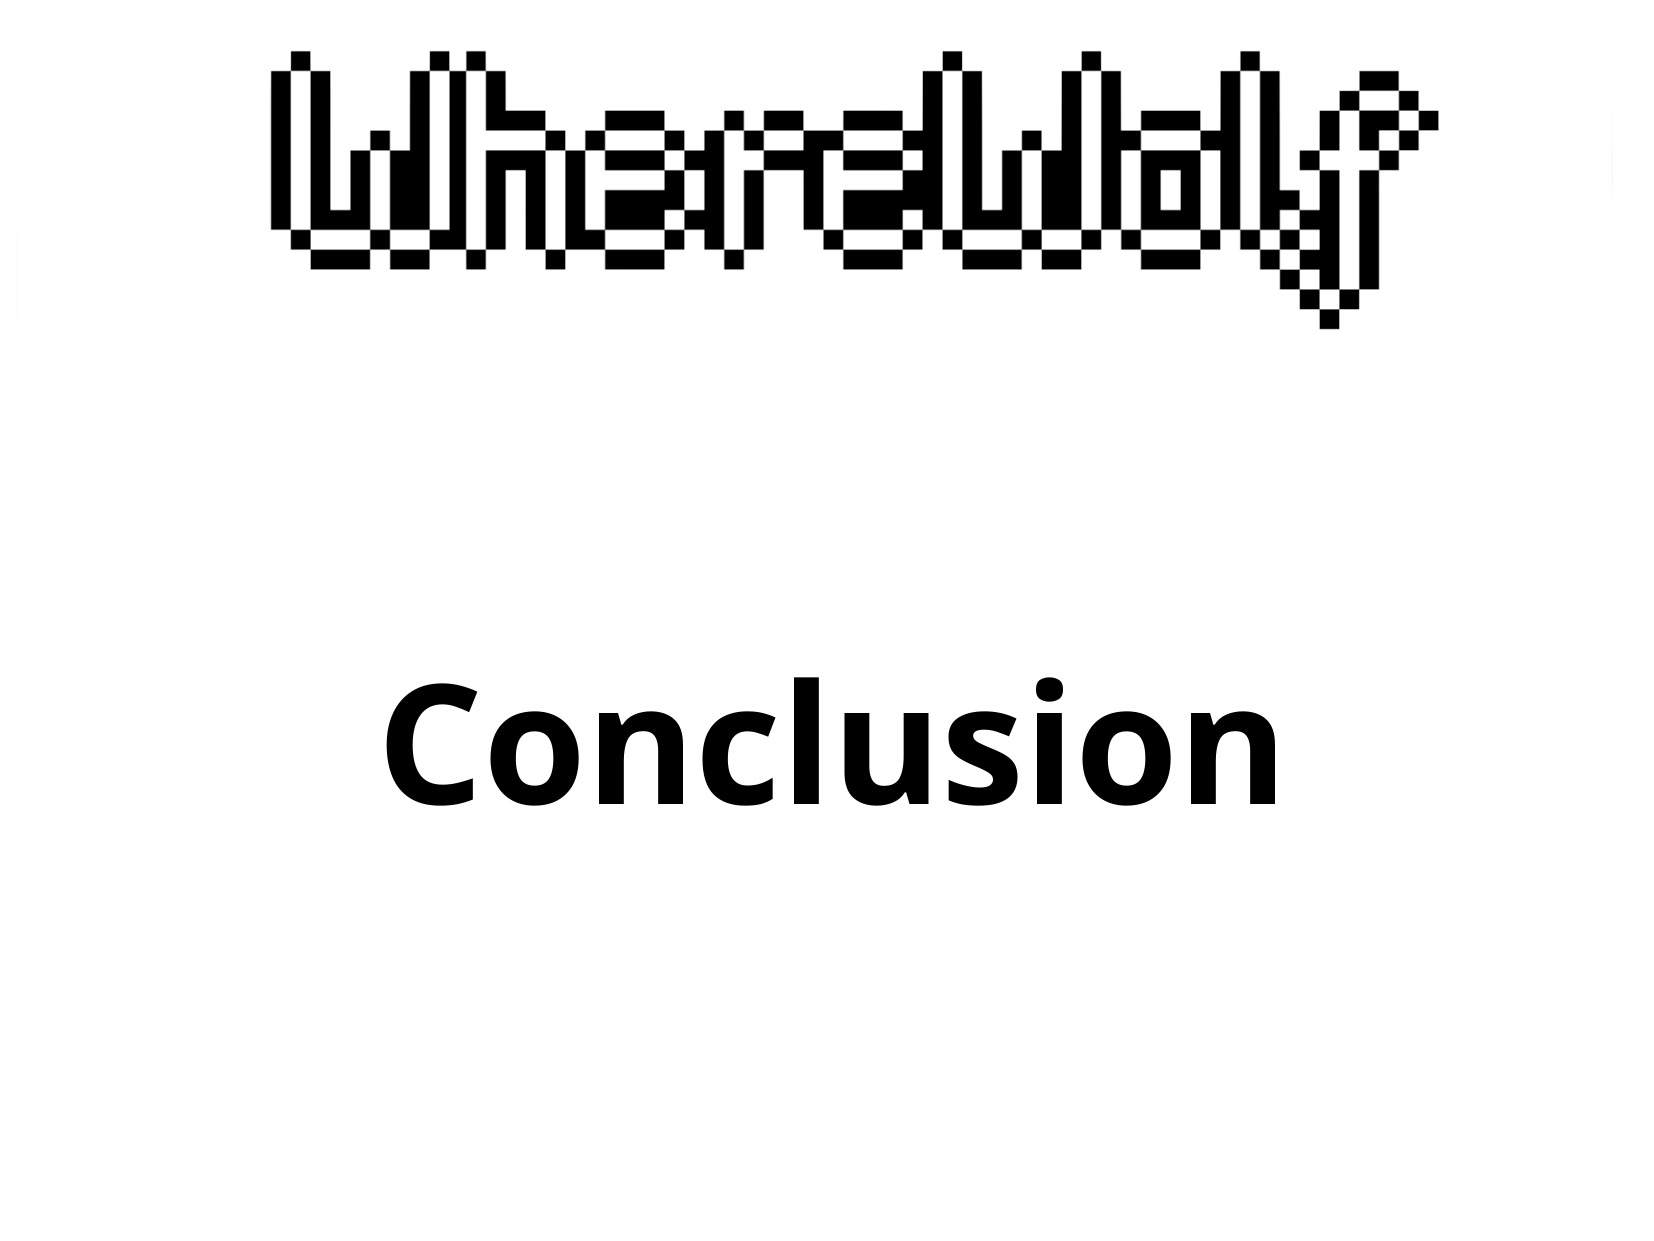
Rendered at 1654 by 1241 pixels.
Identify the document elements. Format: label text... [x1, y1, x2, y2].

title Conclusion [88, 561, 1577, 916]
picture [0, 0, 1654, 414]
